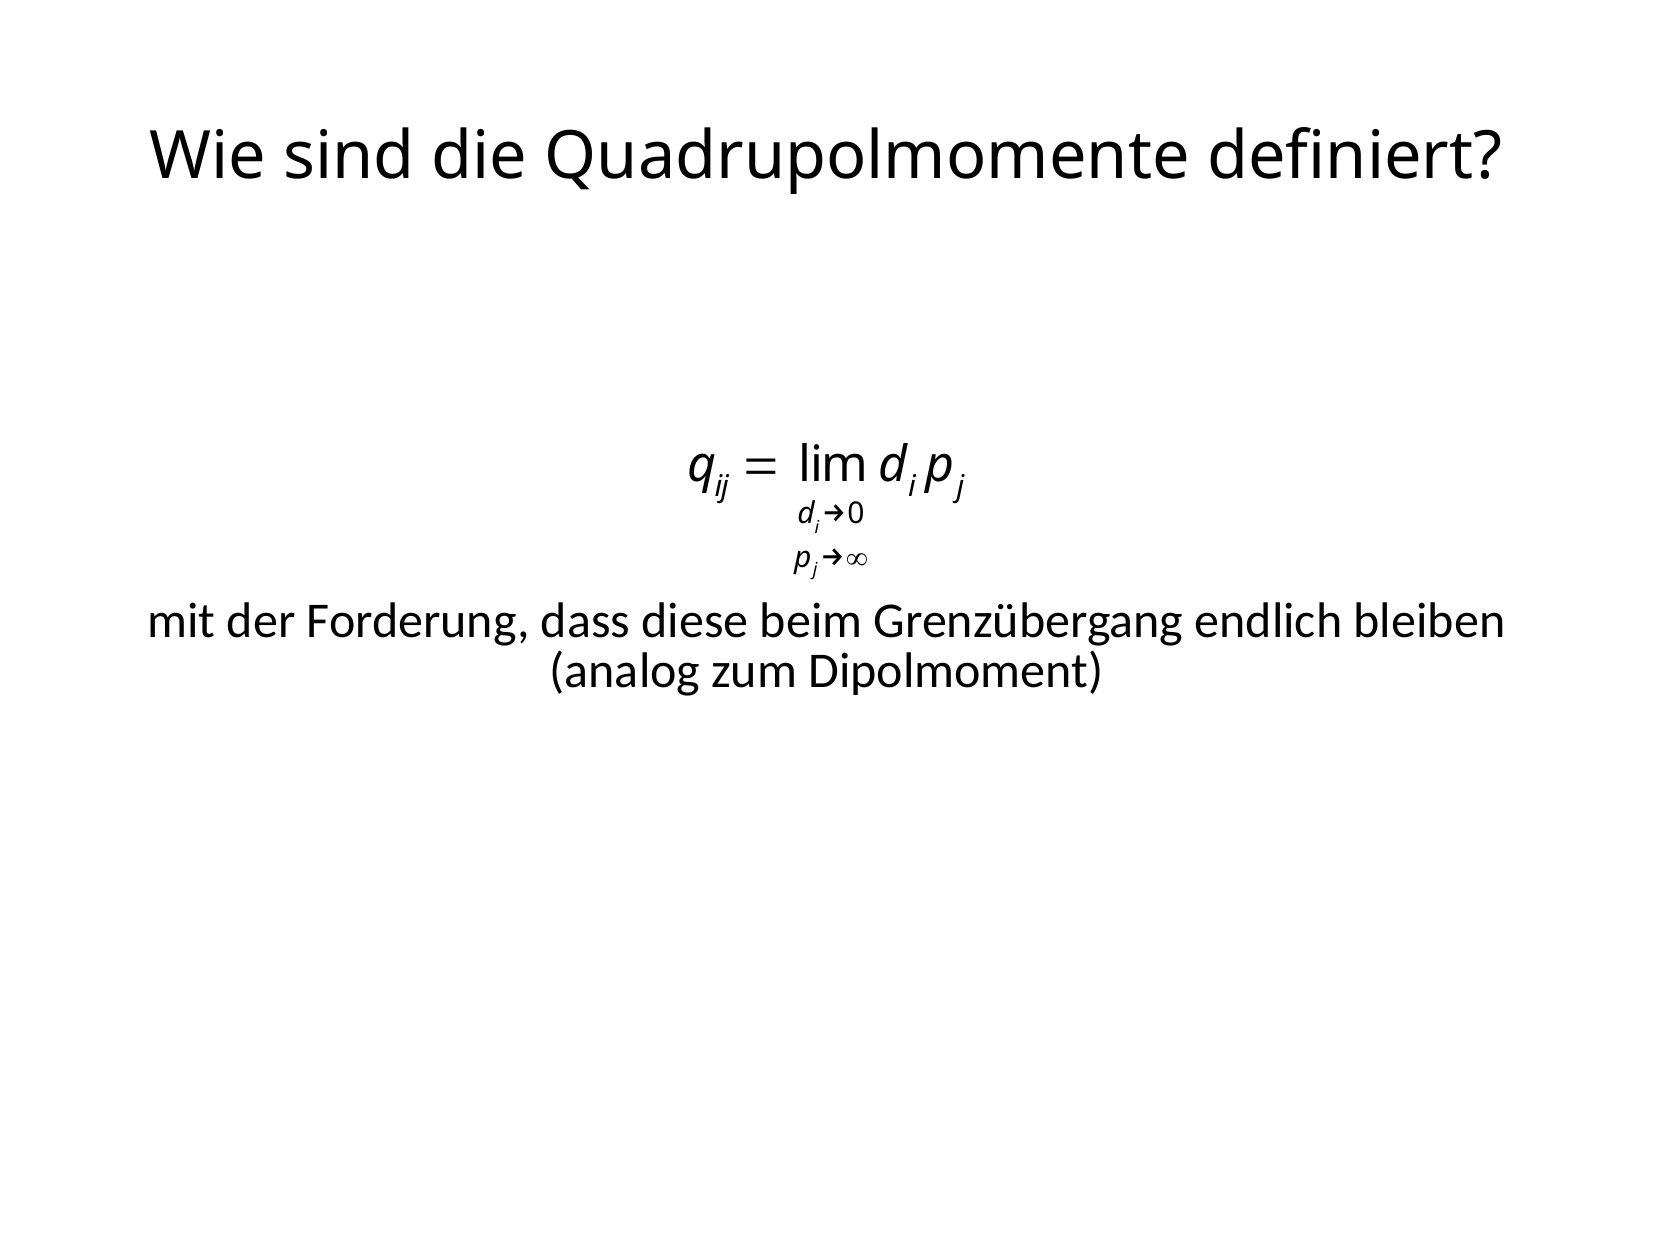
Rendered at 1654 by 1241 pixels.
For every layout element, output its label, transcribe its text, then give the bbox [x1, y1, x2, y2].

title Wie sind die Quadrupolmomente definiert? [82, 49, 1571, 257]
chart [681, 435, 972, 581]
subtitle mit der Forderung, dass diese beim Grenzübergang endlich bleiben (analog zum Dipolmoment) [82, 290, 1571, 1010]
